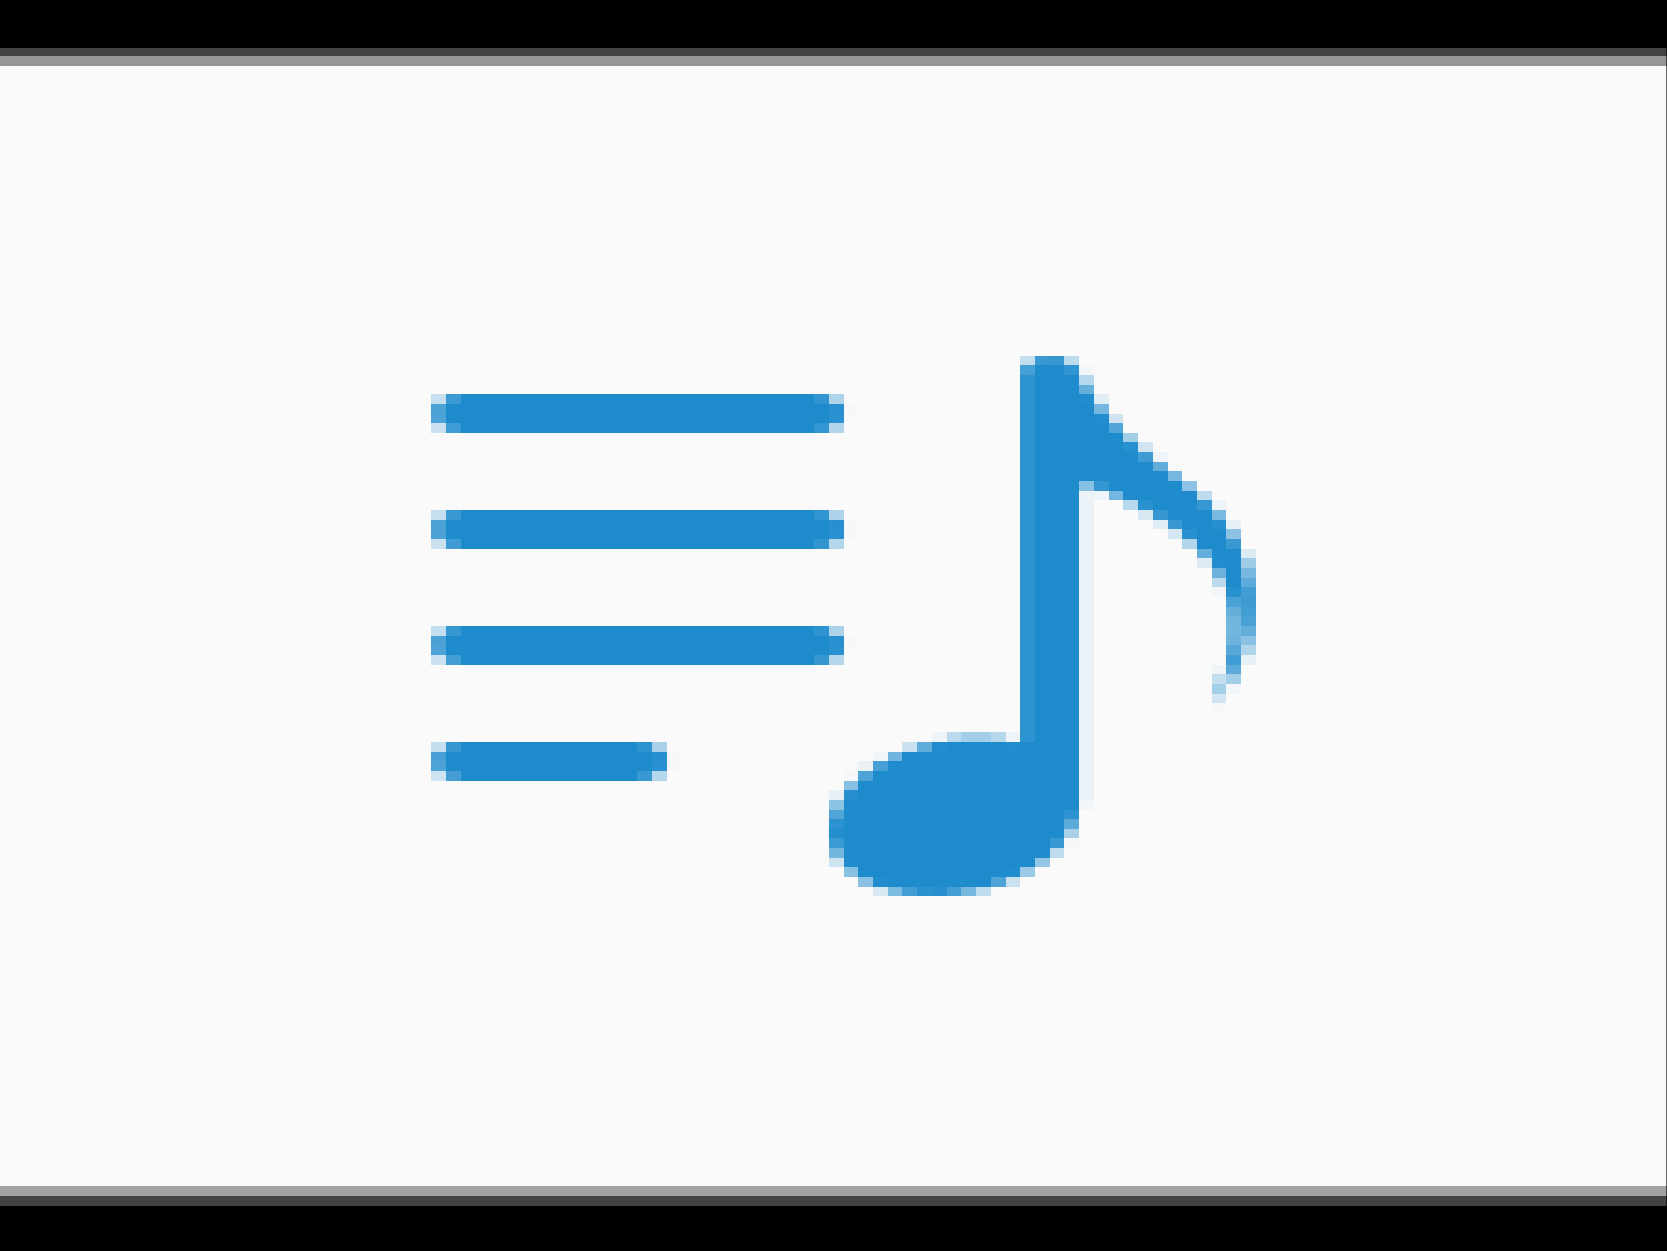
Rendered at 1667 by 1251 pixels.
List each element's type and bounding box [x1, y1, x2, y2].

text_box [0, 0, 1667, 1251]
